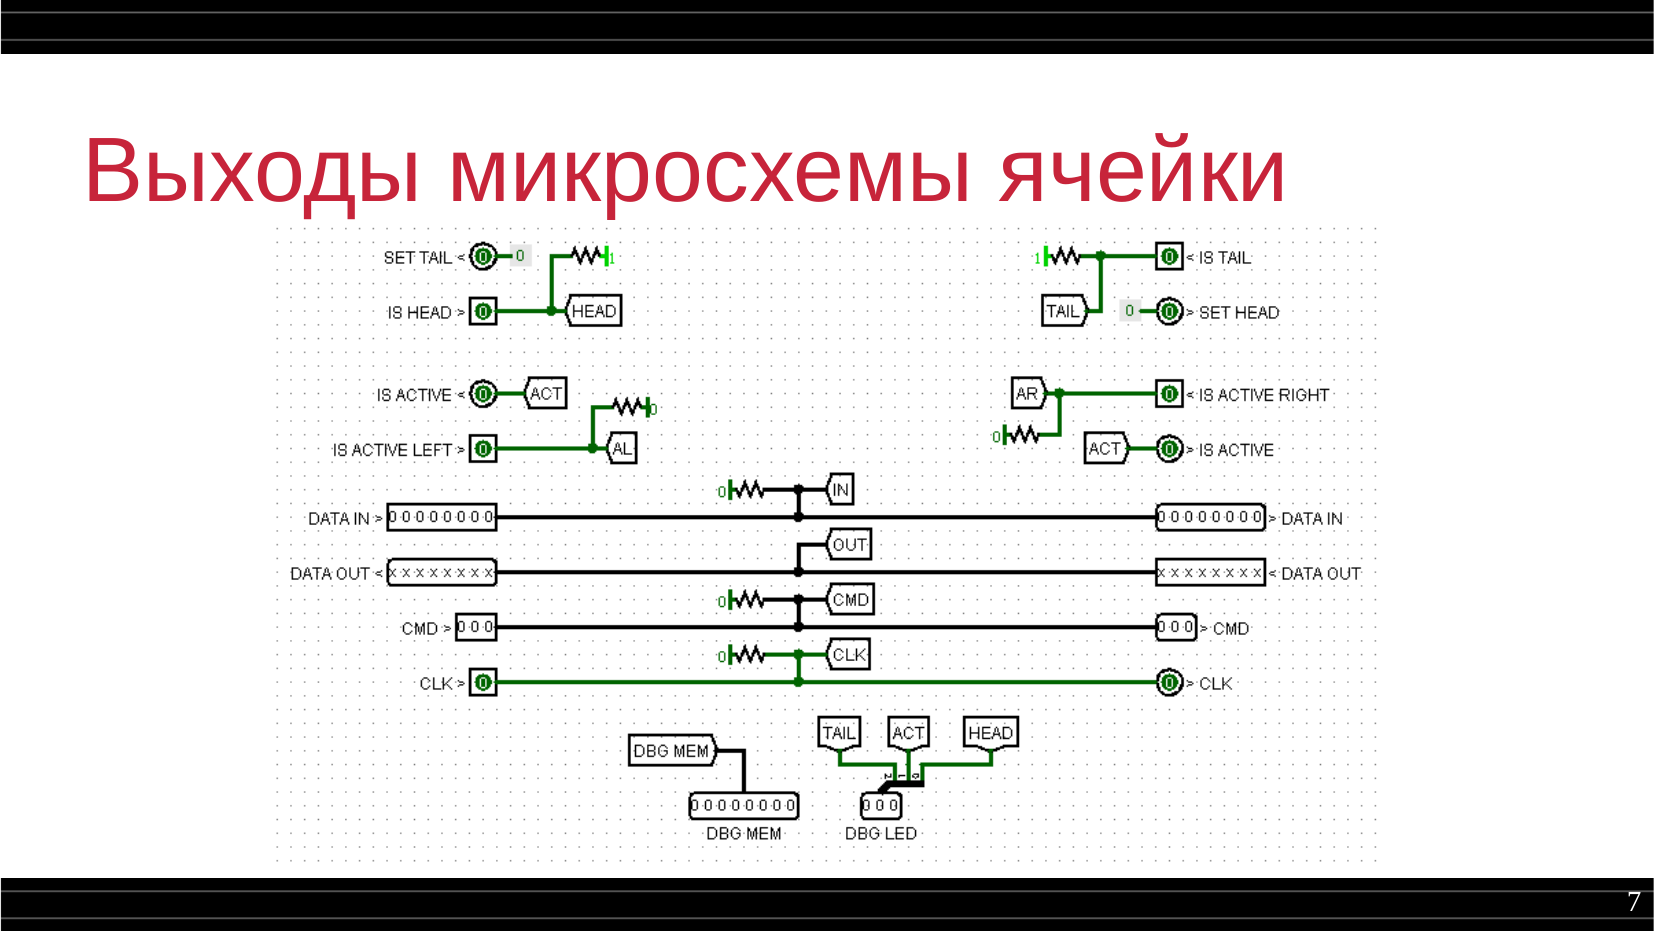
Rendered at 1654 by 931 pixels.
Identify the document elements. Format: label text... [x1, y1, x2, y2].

title Выходы микросхемы ячейки [82, 92, 1571, 248]
picture [0, 878, 1654, 931]
picture [0, 0, 1654, 54]
picture [274, 224, 1379, 863]
